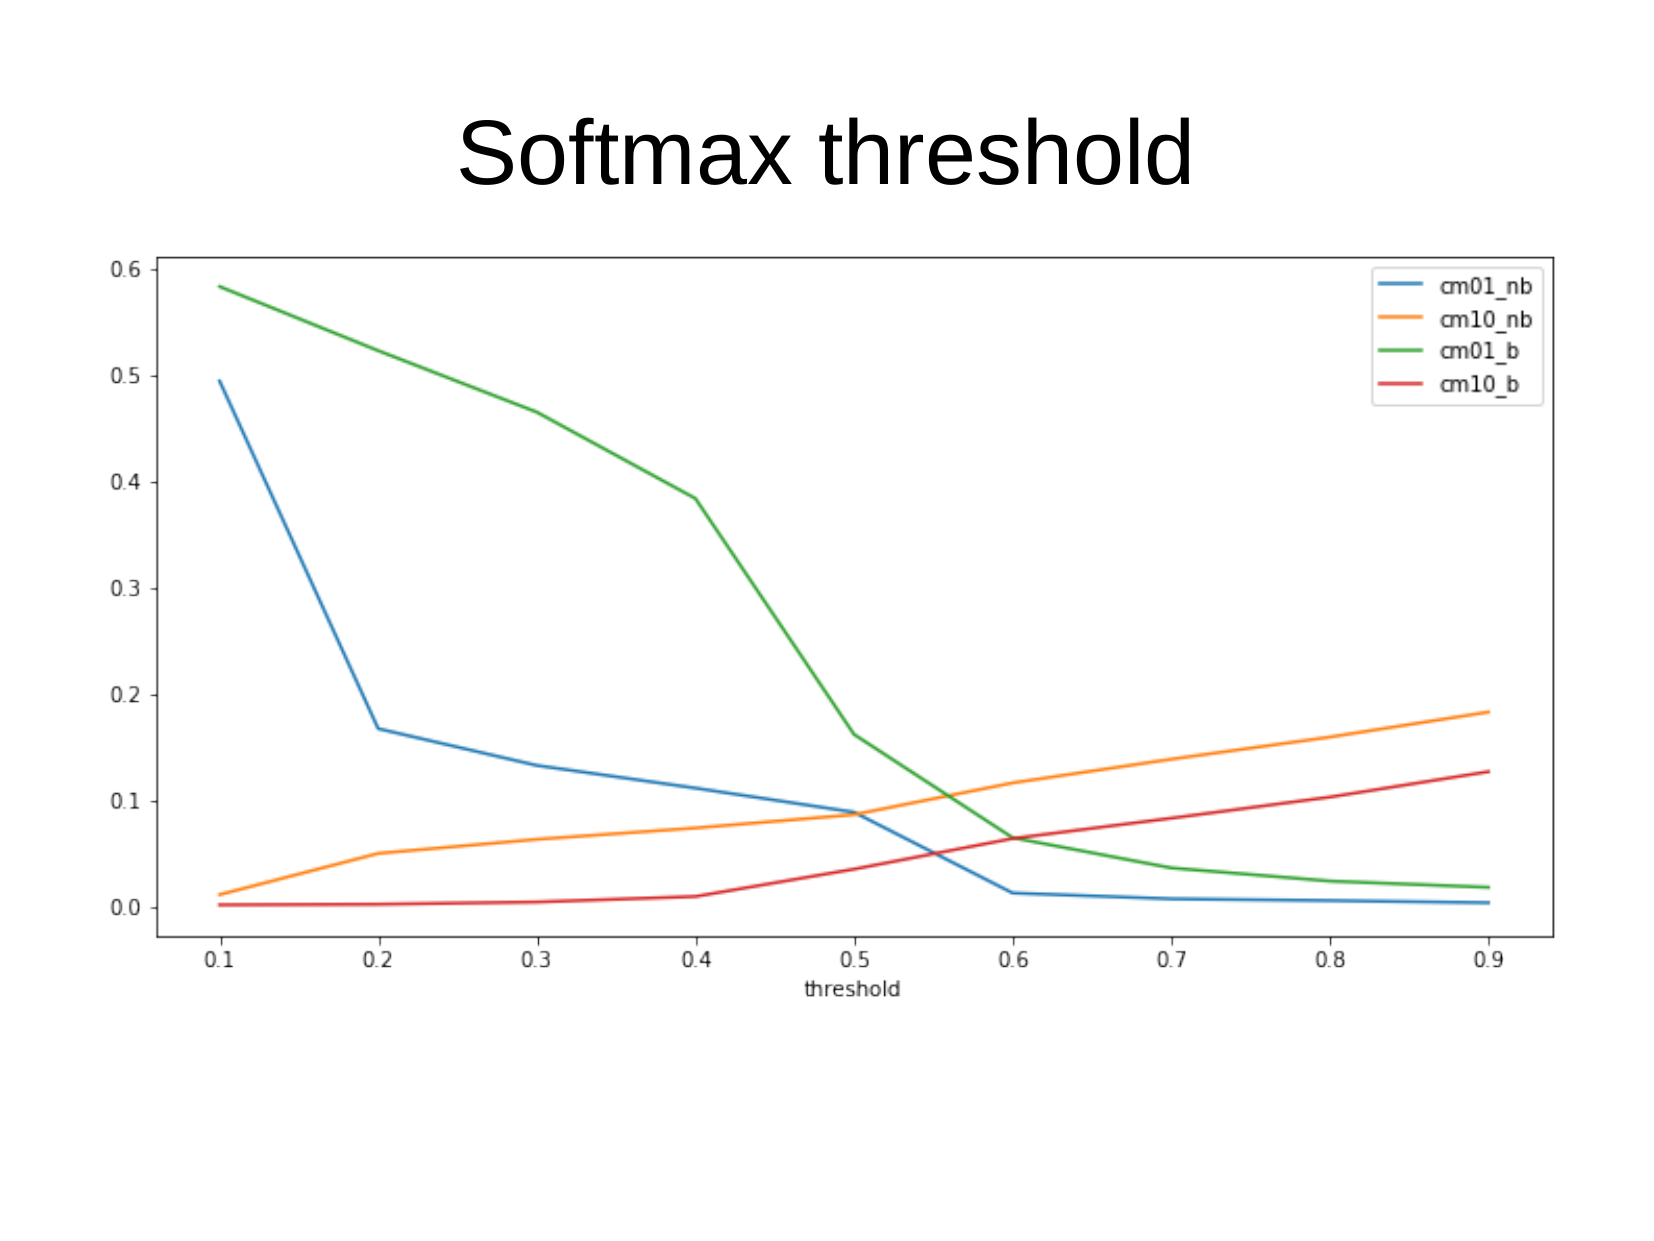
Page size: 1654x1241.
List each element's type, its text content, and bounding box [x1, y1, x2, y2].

title Softmax threshold [82, 49, 1571, 257]
picture [94, 234, 1574, 1016]
